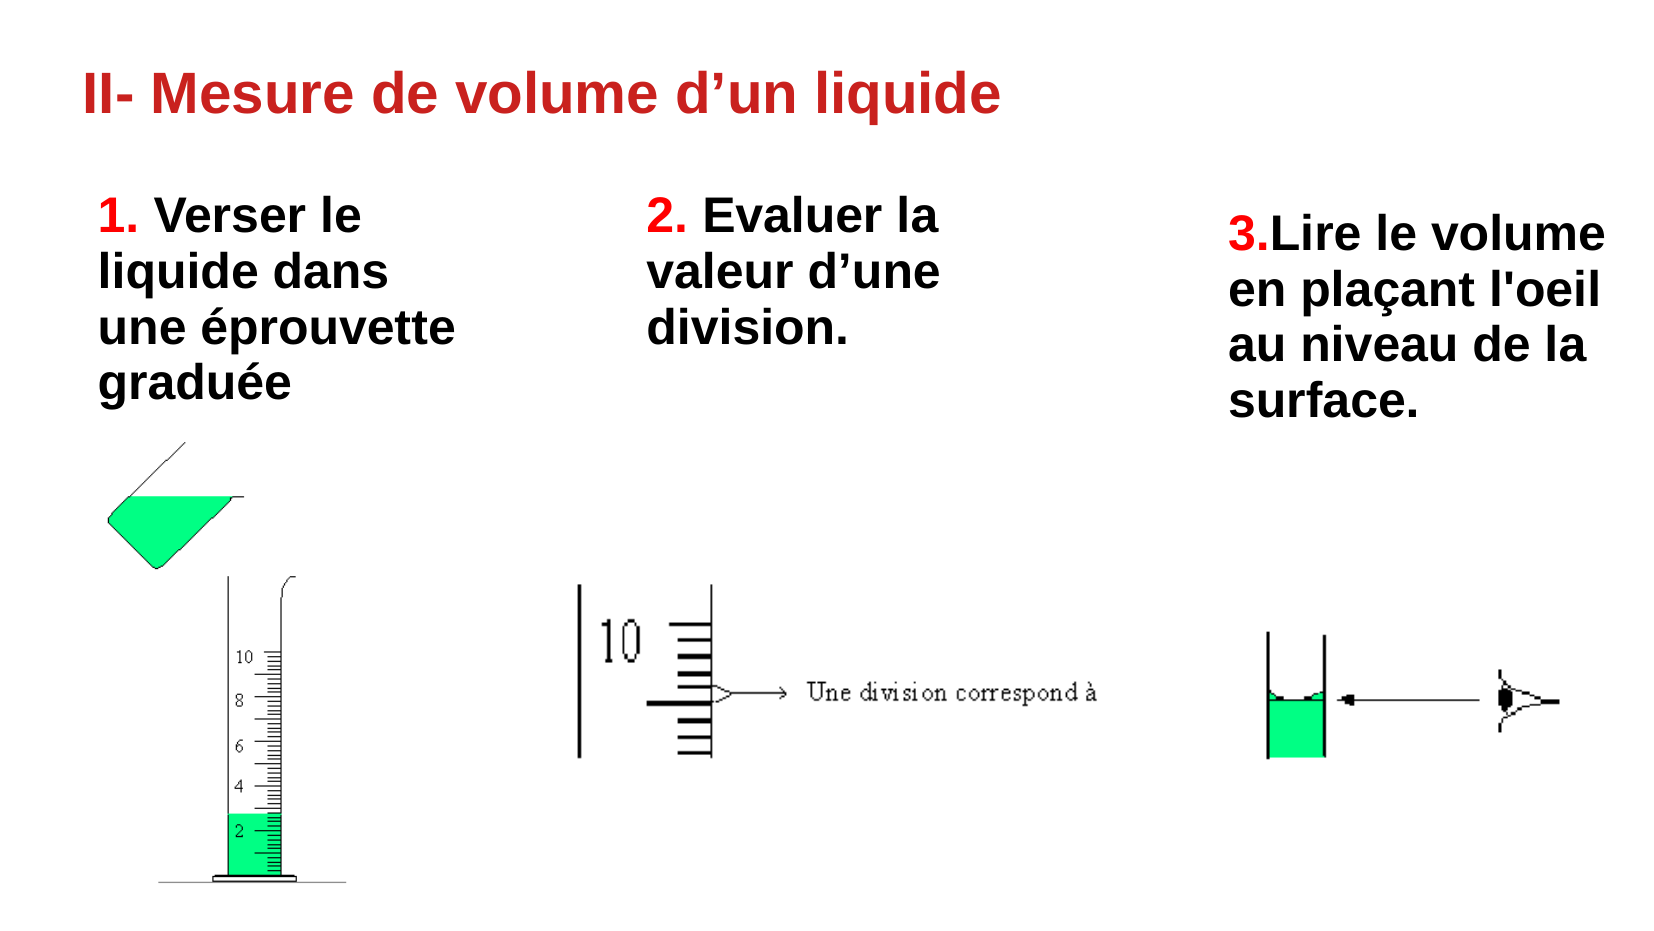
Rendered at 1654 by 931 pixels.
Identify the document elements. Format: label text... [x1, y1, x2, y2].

text_box 3.Lire le volume en plaçant l'oeil au niveau de la surface. [1213, 197, 1632, 436]
title II- Mesure de volume d’un liquide [82, 37, 1571, 151]
text_box 2. Evaluer la valeur d’une division. [631, 180, 984, 395]
picture [566, 583, 1116, 788]
text_box 1. Verser le liquide dans une éprouvette graduée [82, 180, 498, 418]
picture [95, 434, 358, 896]
picture [1237, 599, 1566, 783]
